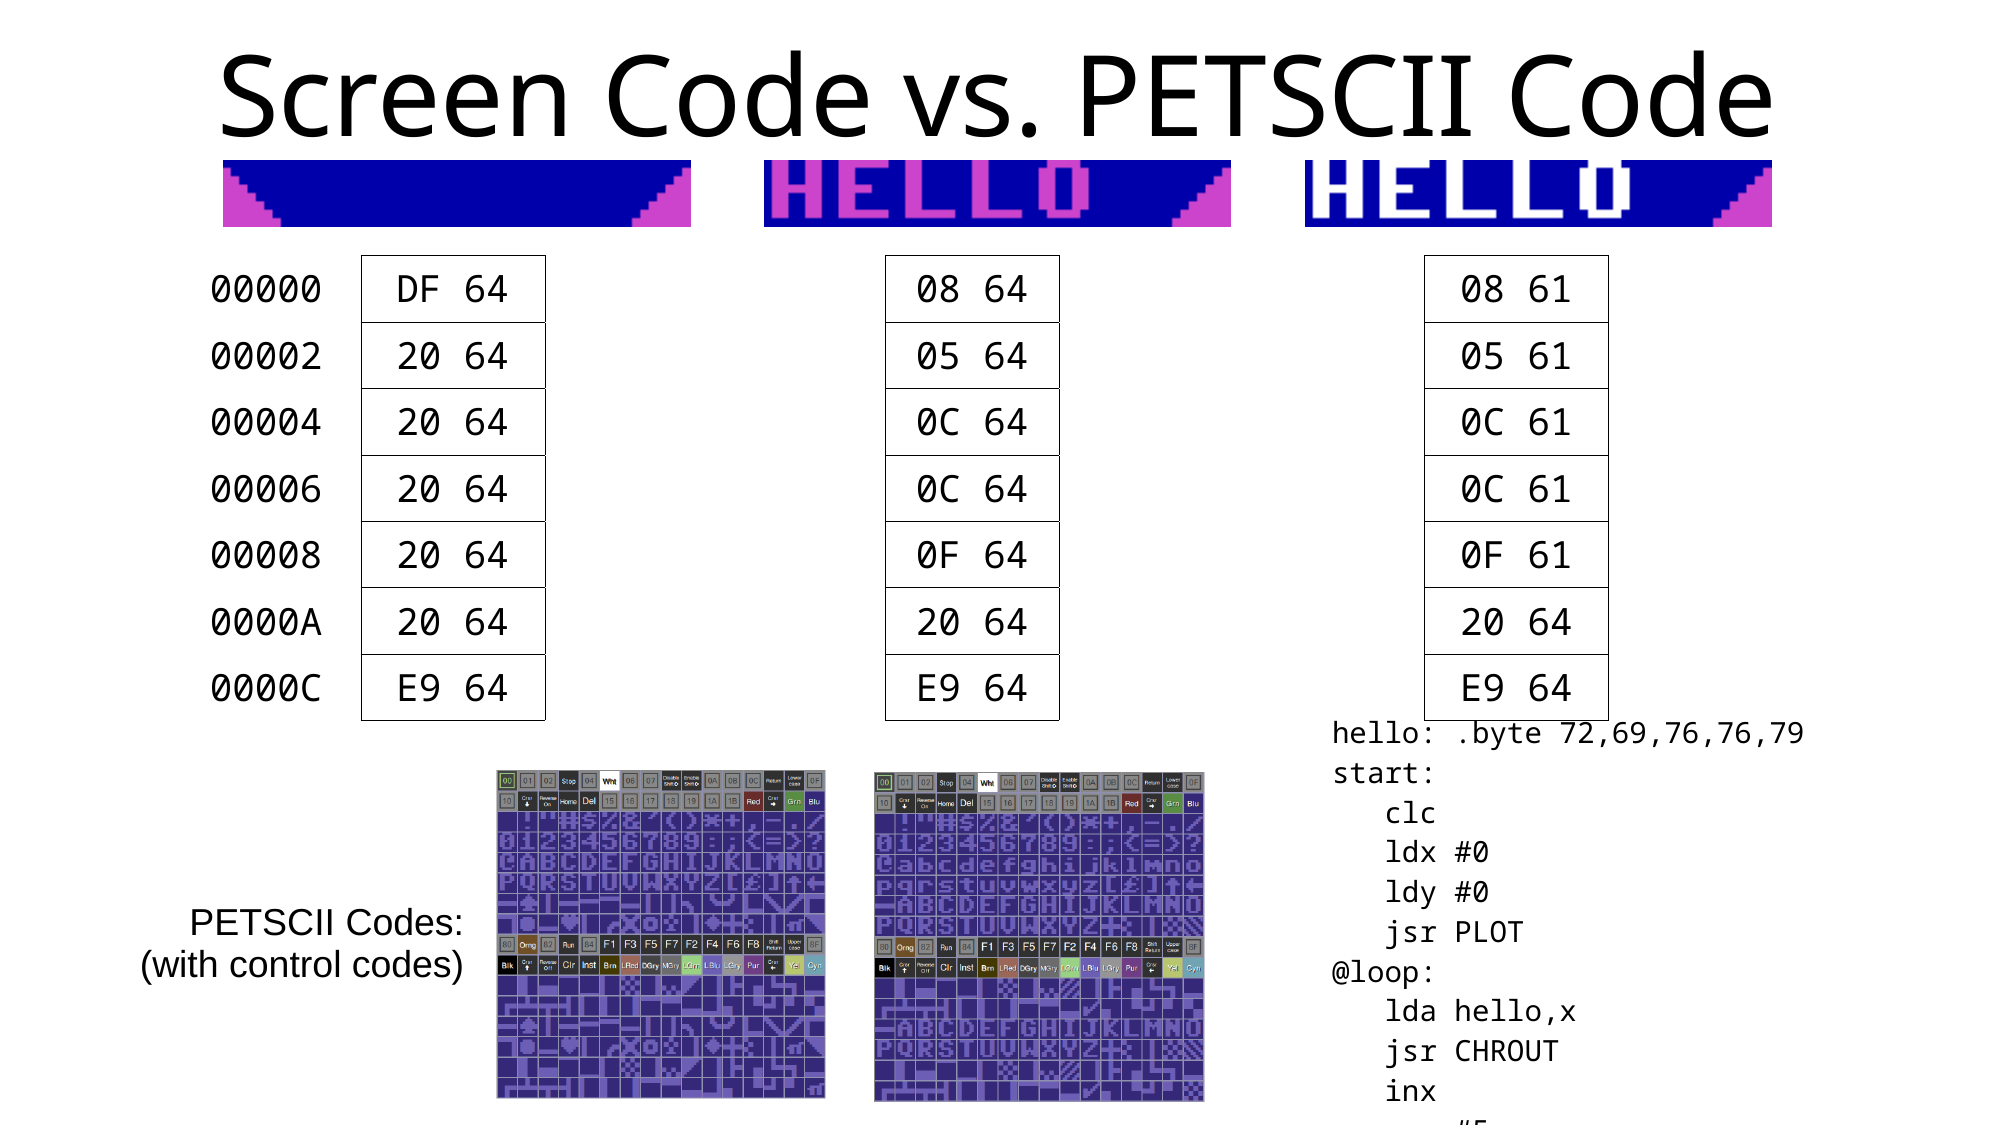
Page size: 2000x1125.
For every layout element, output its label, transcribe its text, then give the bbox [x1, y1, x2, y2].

table_cell 00002 [196, 323, 361, 388]
table_cell [1060, 323, 1424, 388]
table_cell 0C 61 [1425, 389, 1608, 455]
table_header 08 64 [886, 256, 1059, 322]
table_cell [1060, 522, 1424, 587]
table_header [546, 256, 885, 322]
table_cell 0C 64 [886, 456, 1059, 521]
table_cell 20 64 [362, 522, 545, 587]
table_cell 0F 61 [1425, 522, 1608, 587]
table_header [1060, 256, 1424, 322]
picture [764, 160, 1231, 227]
table_cell 00006 [196, 456, 361, 521]
text_box PETSCII Codes: (with control codes) [124, 893, 480, 993]
table_cell [546, 588, 885, 654]
table_cell [546, 655, 885, 720]
table_cell E9 64 [886, 655, 1059, 720]
table_cell 05 61 [1425, 323, 1608, 388]
table_cell E9 64 [1425, 655, 1608, 705]
picture [223, 160, 691, 227]
table_cell 0C 61 [1425, 456, 1608, 521]
table_cell E9 64 [362, 655, 545, 720]
table_cell [1060, 456, 1424, 521]
picture [495, 769, 826, 1099]
table_cell 20 64 [362, 389, 545, 455]
table_cell [1060, 655, 1424, 720]
table_cell [1060, 588, 1424, 654]
table_cell 0C 64 [886, 389, 1059, 455]
picture [871, 769, 1206, 1105]
table_cell 00008 [196, 522, 361, 587]
table_header 08 61 [1425, 256, 1608, 322]
picture [1305, 160, 1772, 227]
table_cell 20 64 [1425, 588, 1608, 654]
title Screen Code vs. PETSCII Code [135, 21, 1861, 179]
table_cell 20 64 [362, 588, 545, 654]
text_box hello: .byte 72,69,76,76,79 start: clc ldx #0 ldy #0 jsr PLOT @loop: lda hello,x jsr CHROUT inx cpx #5 bne @loop [1317, 705, 1888, 1125]
table_cell 0F 64 [886, 522, 1059, 587]
table_header DF 64 [362, 256, 545, 322]
table_cell 05 64 [886, 323, 1059, 388]
table_cell 00004 [196, 389, 361, 455]
table_cell 0000A [196, 588, 361, 654]
table_cell [546, 389, 885, 455]
table_cell 0000C [196, 655, 361, 720]
table_cell 20 64 [886, 588, 1059, 654]
table_cell 20 64 [362, 323, 545, 388]
table_cell [1060, 389, 1424, 455]
table_cell [546, 456, 885, 521]
table_cell 20 64 [362, 456, 545, 521]
table_cell [546, 323, 885, 388]
table_header 00000 [196, 256, 361, 322]
table_cell [546, 522, 885, 587]
